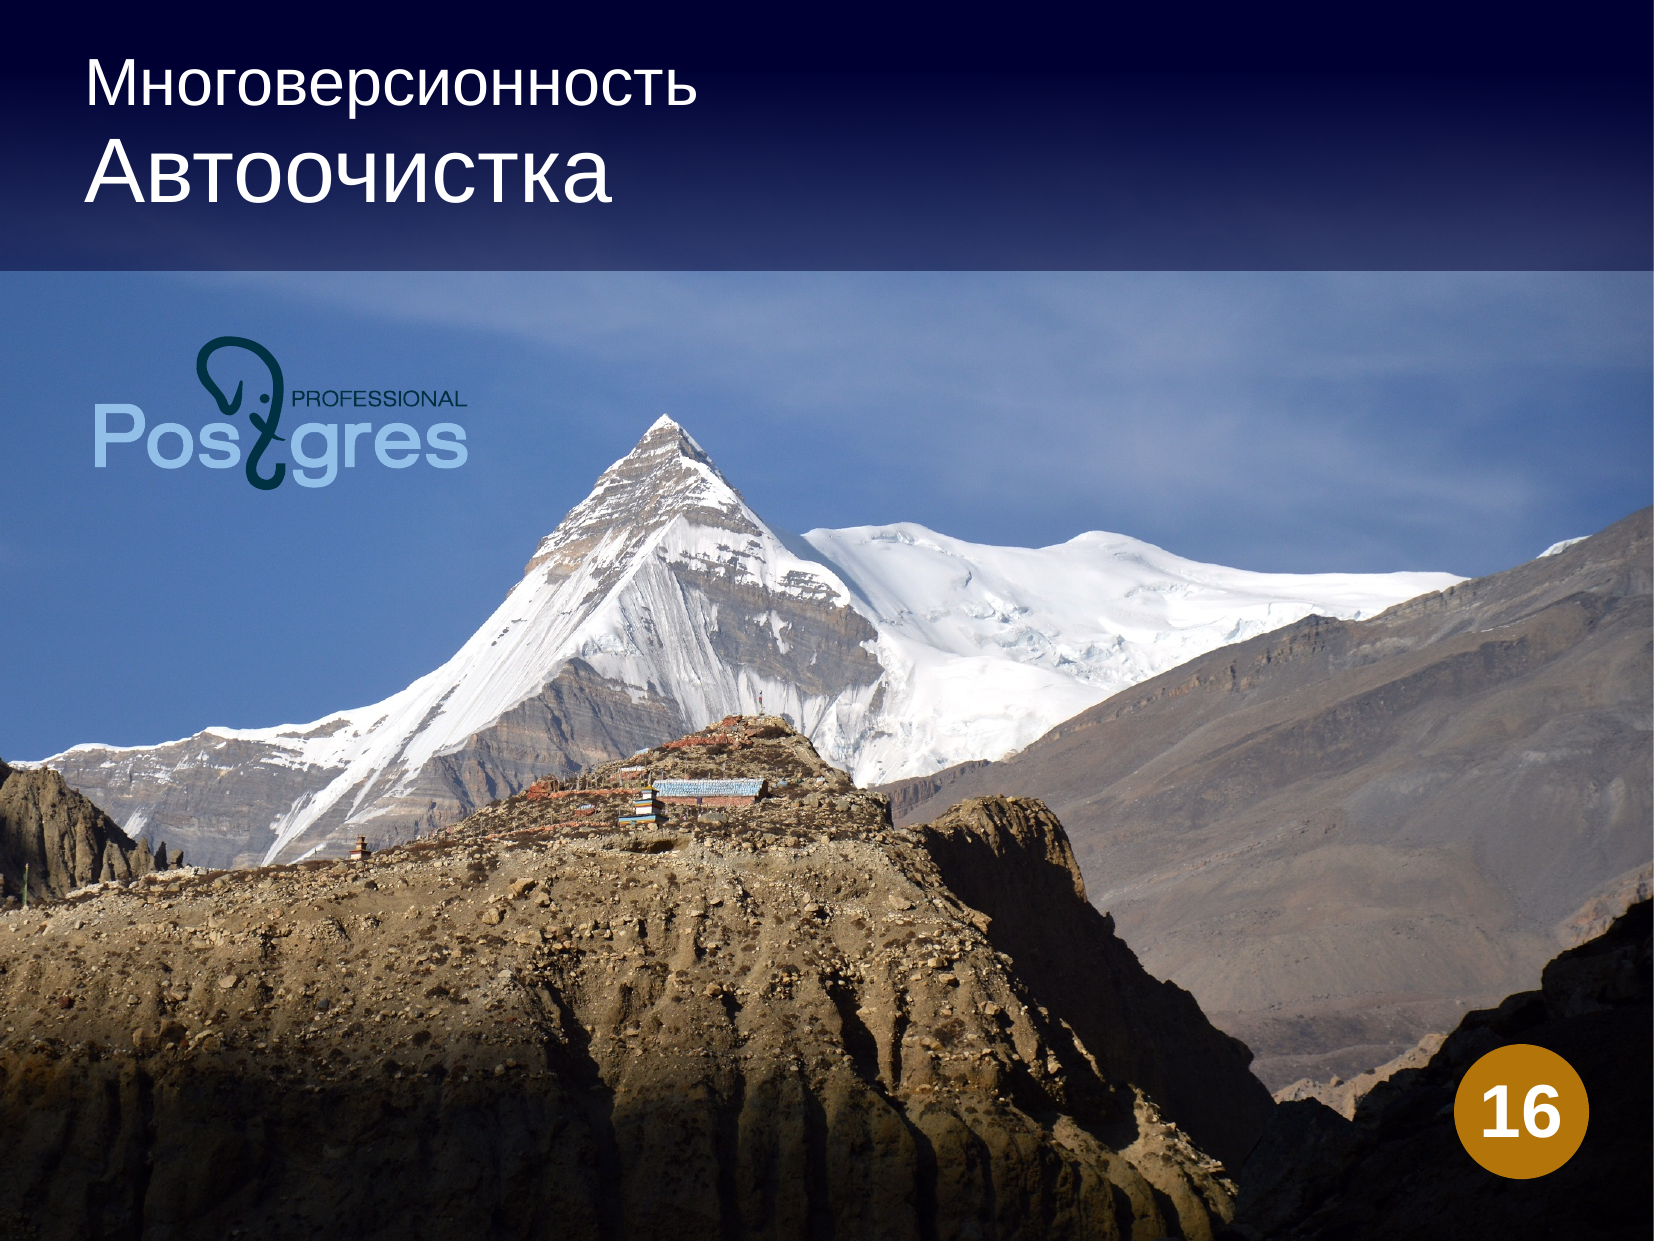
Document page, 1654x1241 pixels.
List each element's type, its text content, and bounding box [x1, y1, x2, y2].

title Многоверсионность Автоочистка [84, 44, 1636, 251]
picture [0, 271, 1654, 1241]
text_box 16 [1454, 1044, 1590, 1180]
